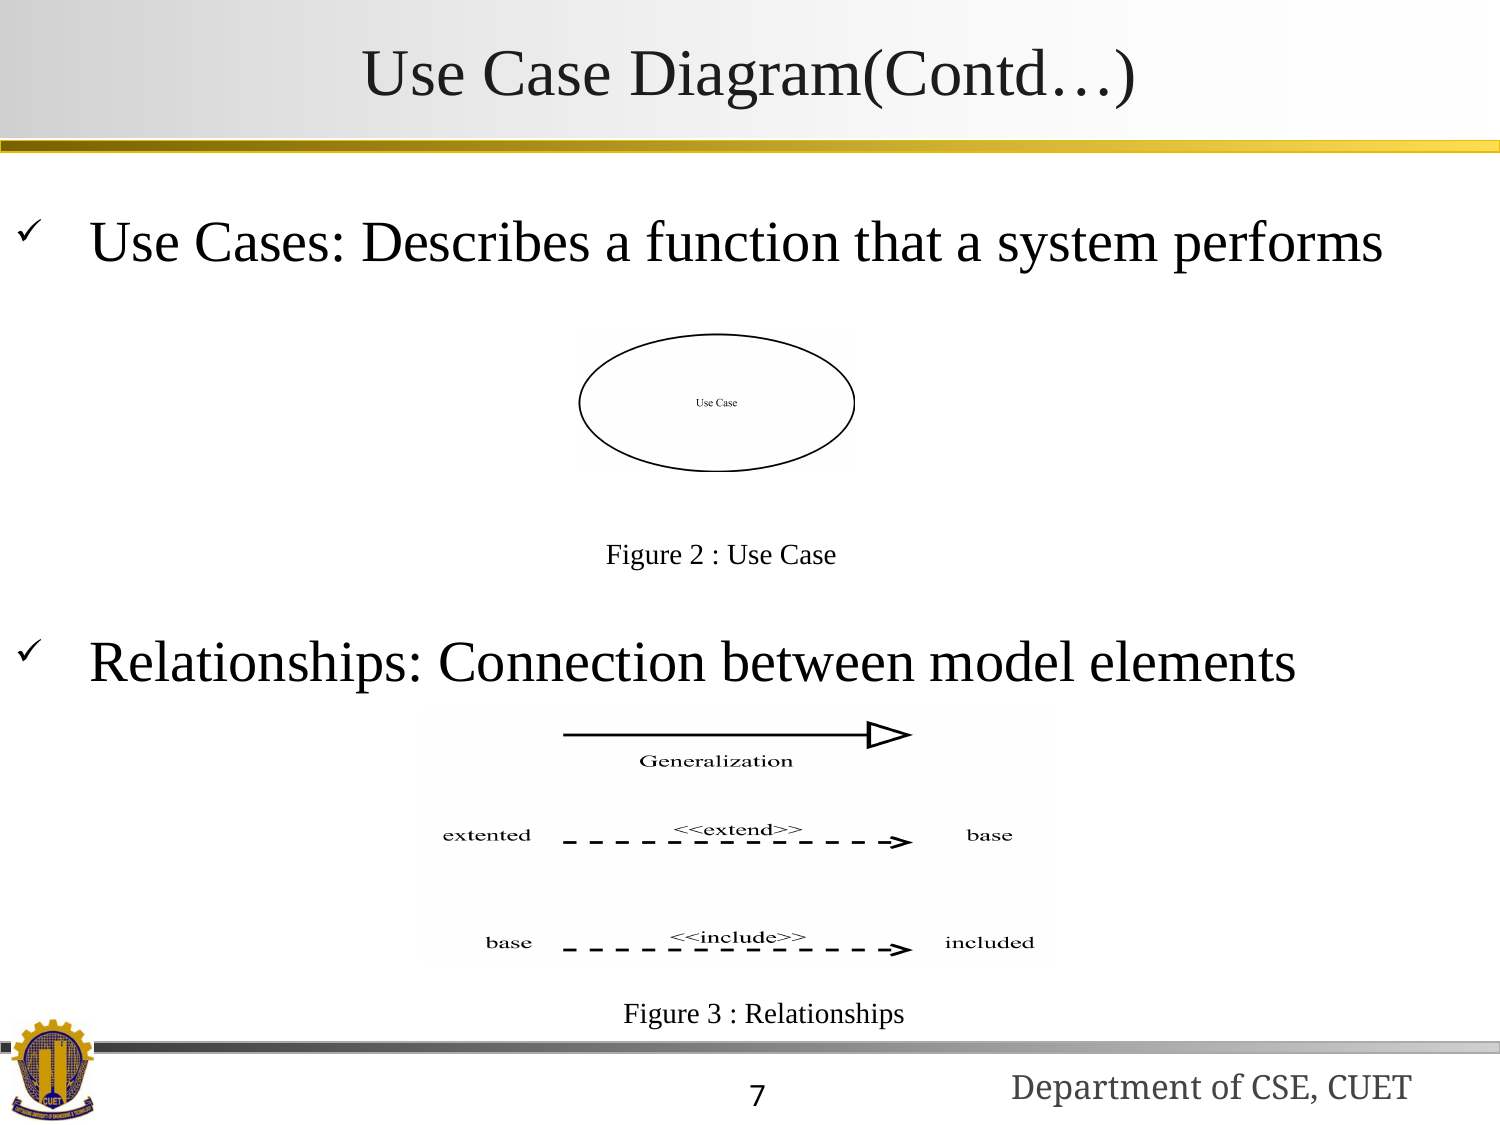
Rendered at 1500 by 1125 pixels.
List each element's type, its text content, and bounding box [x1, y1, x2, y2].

text_box Use Cases: Describes a function that a system performs Relationships: Connection between model elements [0, 161, 1479, 1016]
picture [11, 1019, 94, 1121]
picture [578, 333, 855, 472]
text_box Figure 3 : Relationships [600, 978, 921, 1044]
title Use Case Diagram(Contd…) [0, 0, 1500, 138]
text_box Figure 2 : Use Case [580, 520, 855, 586]
picture [420, 710, 1056, 964]
